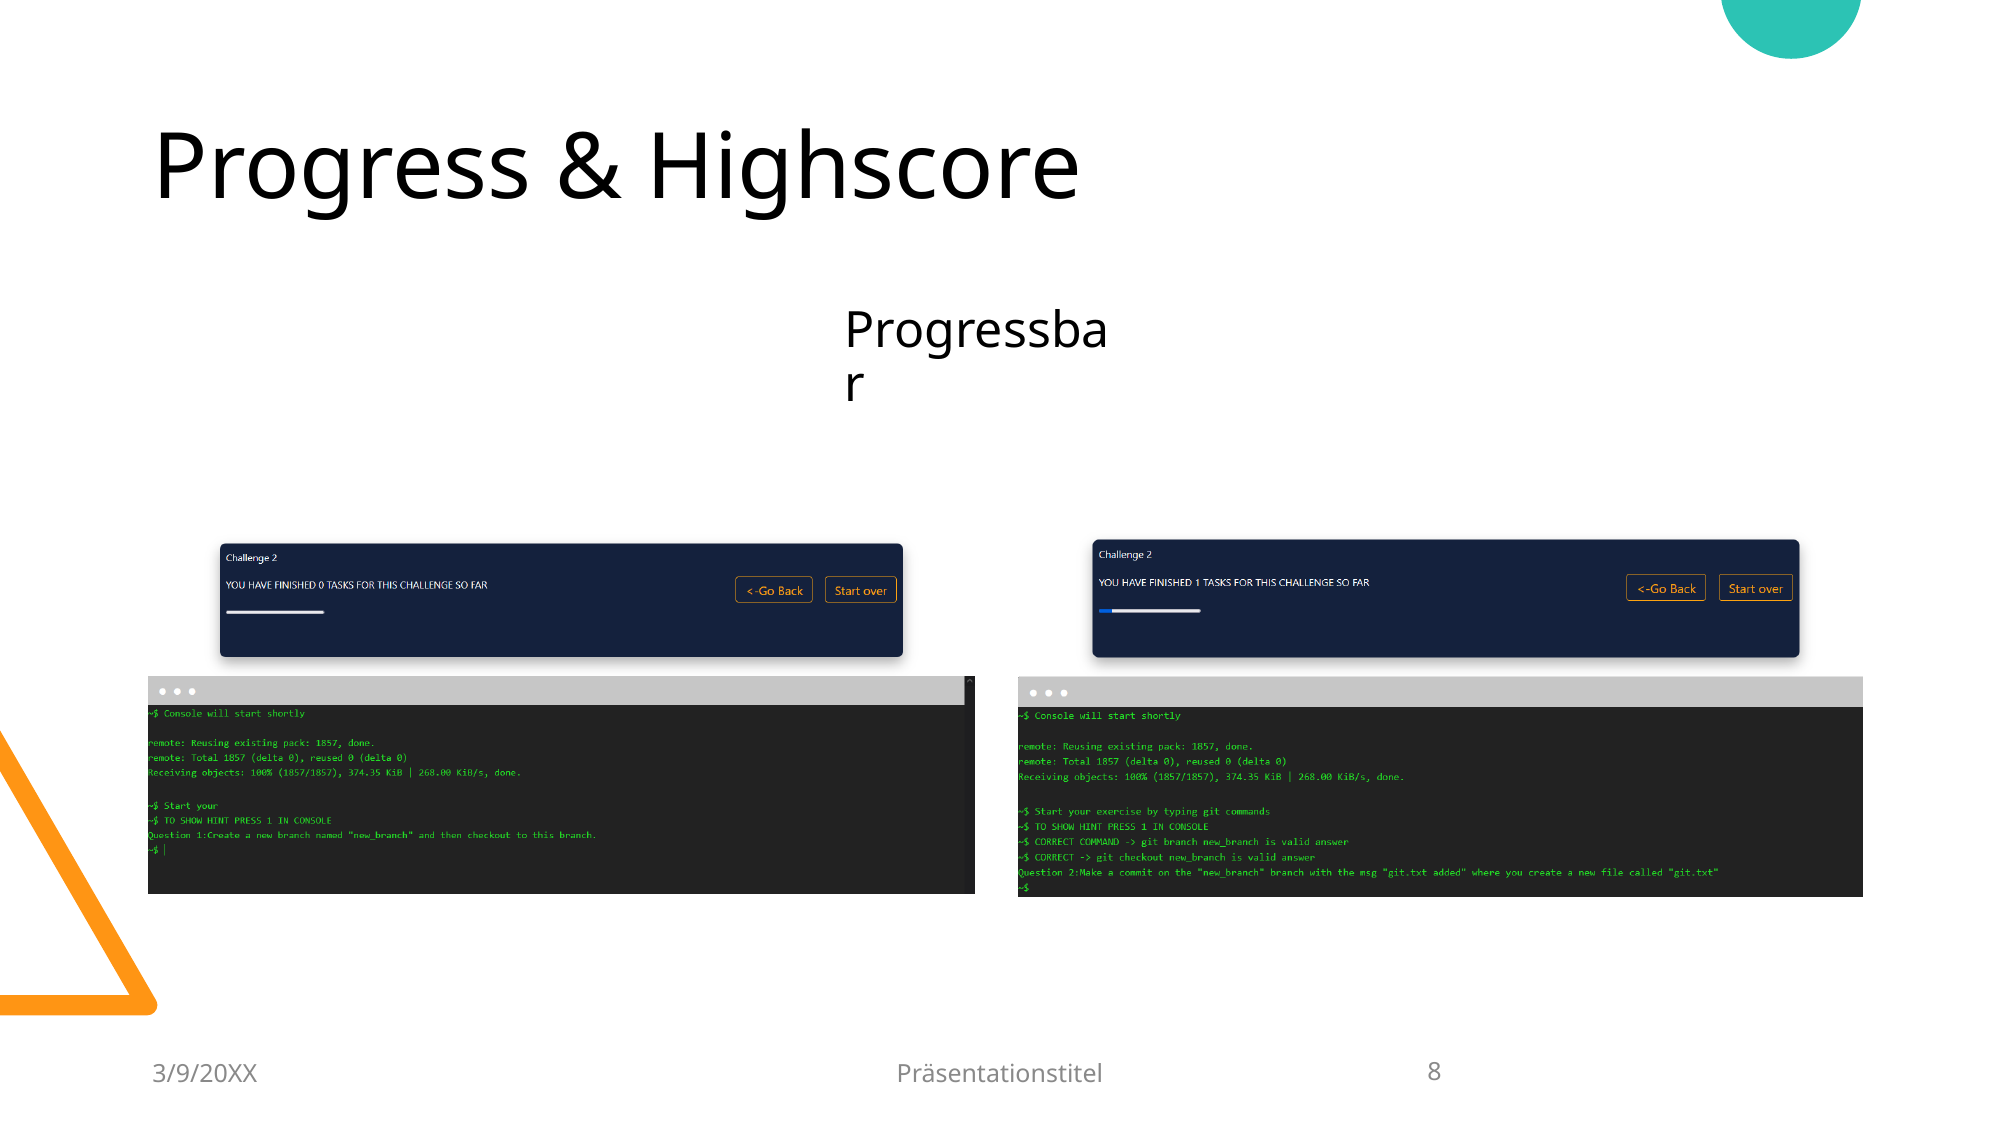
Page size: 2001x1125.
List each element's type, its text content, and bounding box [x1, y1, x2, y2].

text_box Präsentationstitel [662, 1042, 1338, 1103]
text_box [1412, 1042, 1863, 1103]
title Progress & Highscore [137, 59, 1863, 278]
text_box 3/9/20XX [137, 1042, 588, 1103]
picture [1012, 529, 1863, 897]
list Progressbar [829, 284, 1139, 420]
picture [137, 532, 984, 894]
